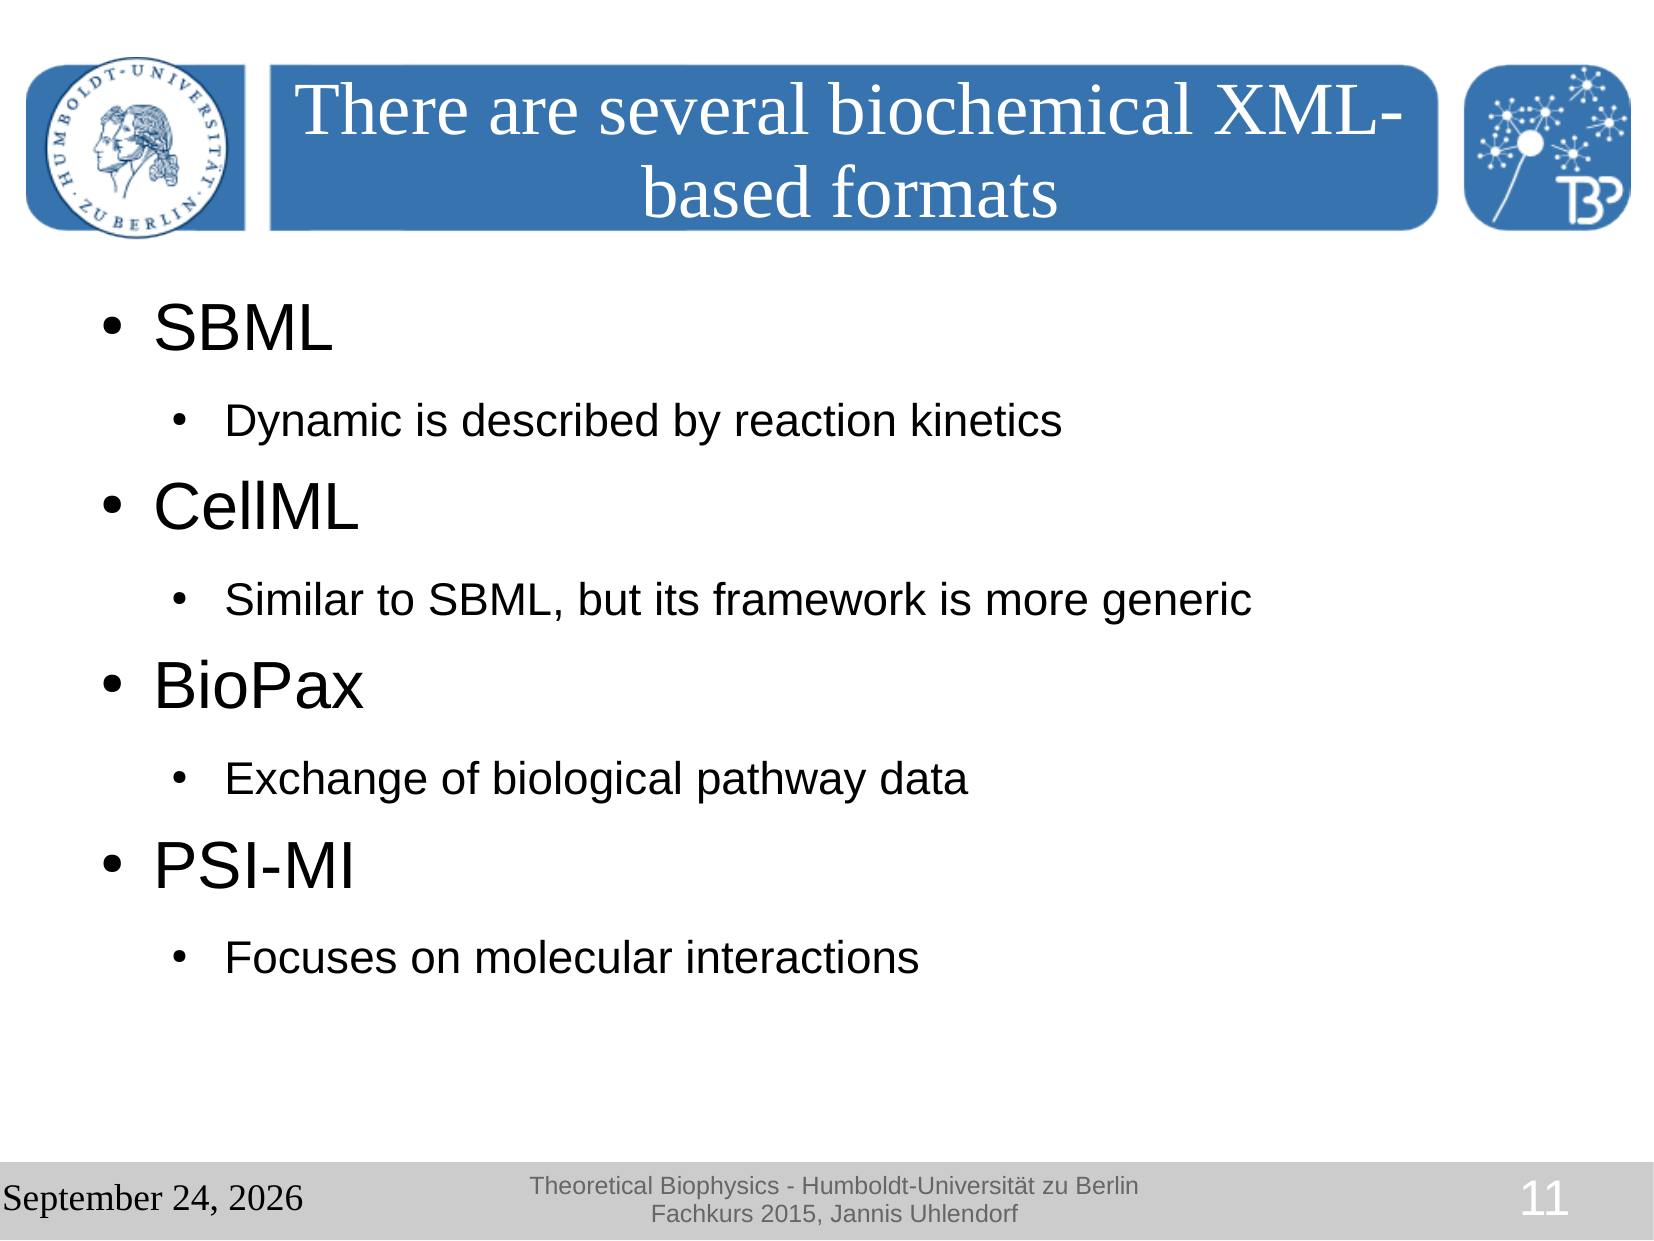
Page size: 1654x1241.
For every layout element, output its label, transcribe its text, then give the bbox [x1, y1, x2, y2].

picture [26, 57, 1631, 248]
list SBML Dynamic is described by reaction kinetics CellML Similar to SBML, but its framework is more generic BioPax Exchange of biological pathway data PSI-MI Focuses on molecular interactions [82, 290, 1571, 1010]
title There are several biochemical XML-based formats [266, 67, 1434, 234]
